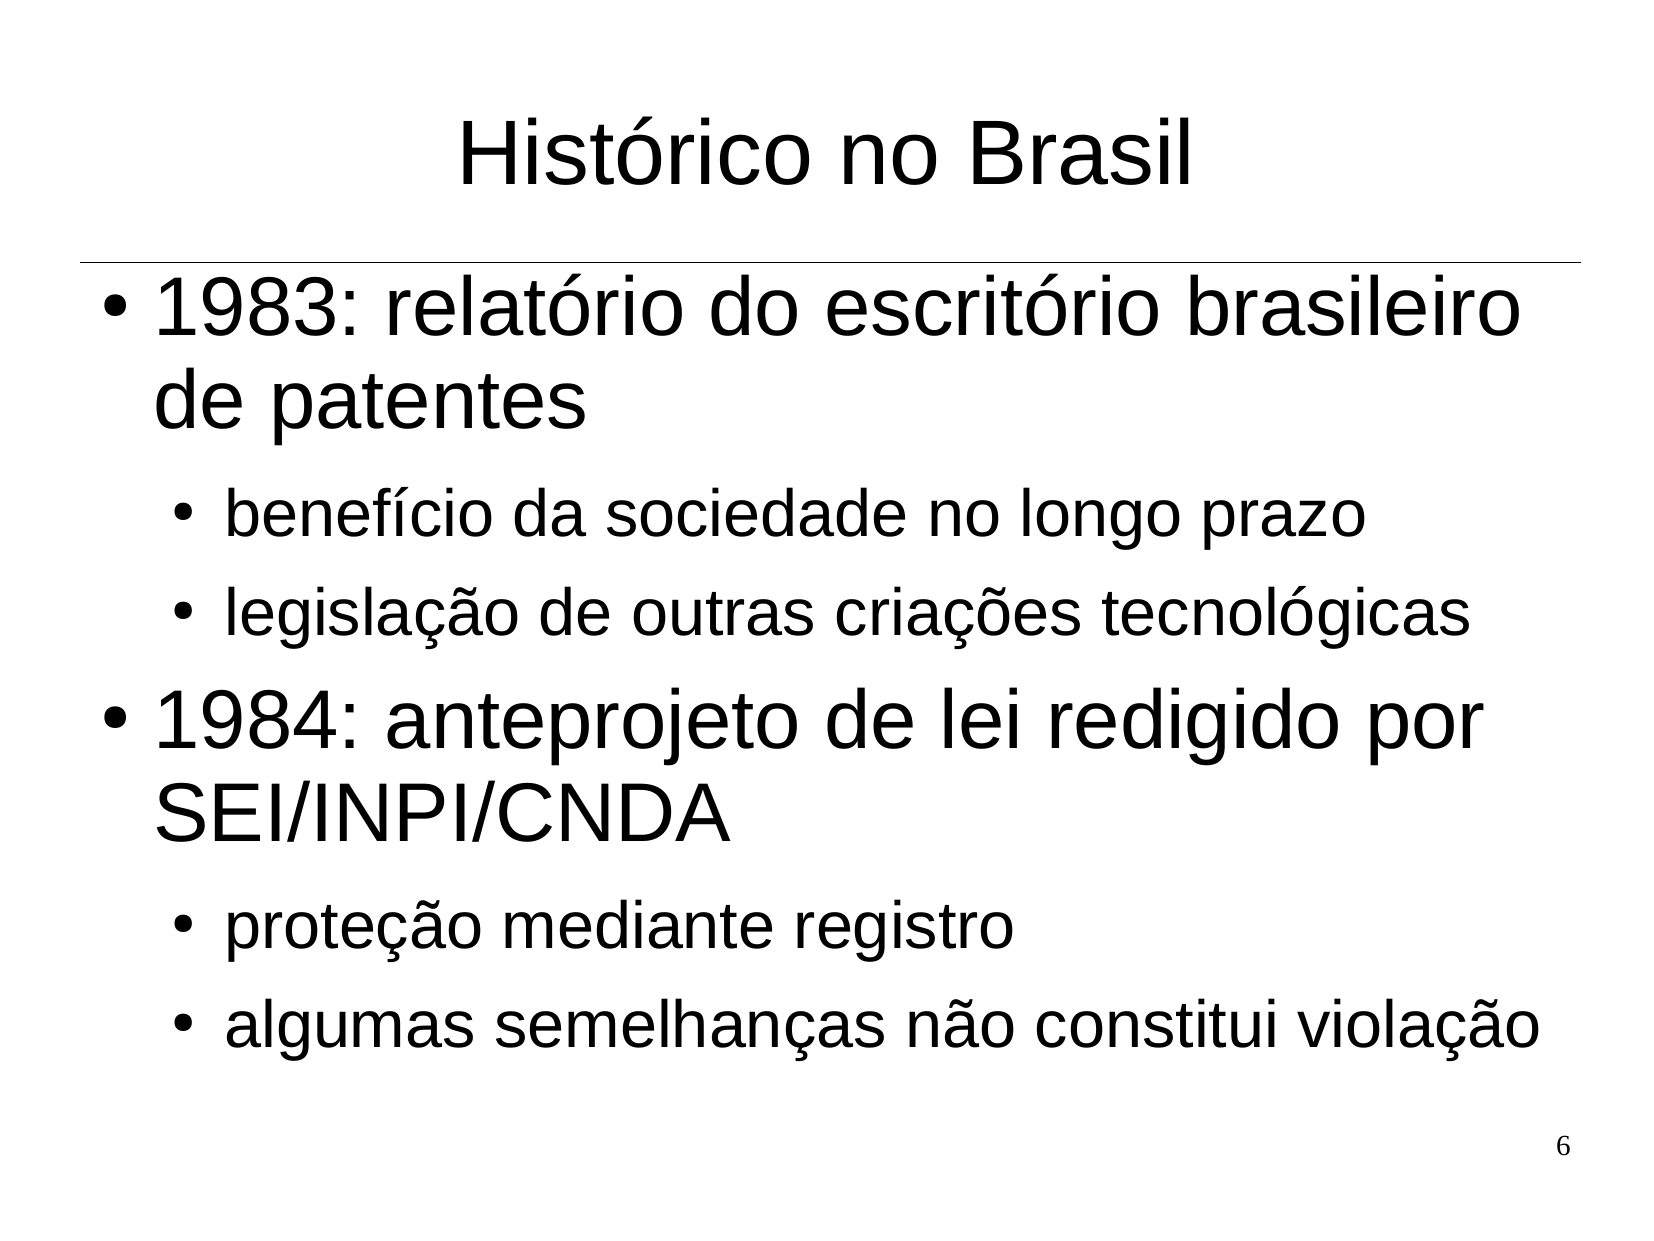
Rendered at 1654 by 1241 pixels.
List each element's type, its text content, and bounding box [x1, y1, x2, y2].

title Histórico no Brasil [82, 56, 1571, 250]
list 1983: relatório do escritório brasileiro de patentes benefício da sociedade no longo prazo legislação de outras criações tecnológicas 1984: anteprojeto de lei redigido por SEI/INPI/CNDA proteção mediante registro algumas semelhanças não constitui violação [82, 260, 1571, 1006]
